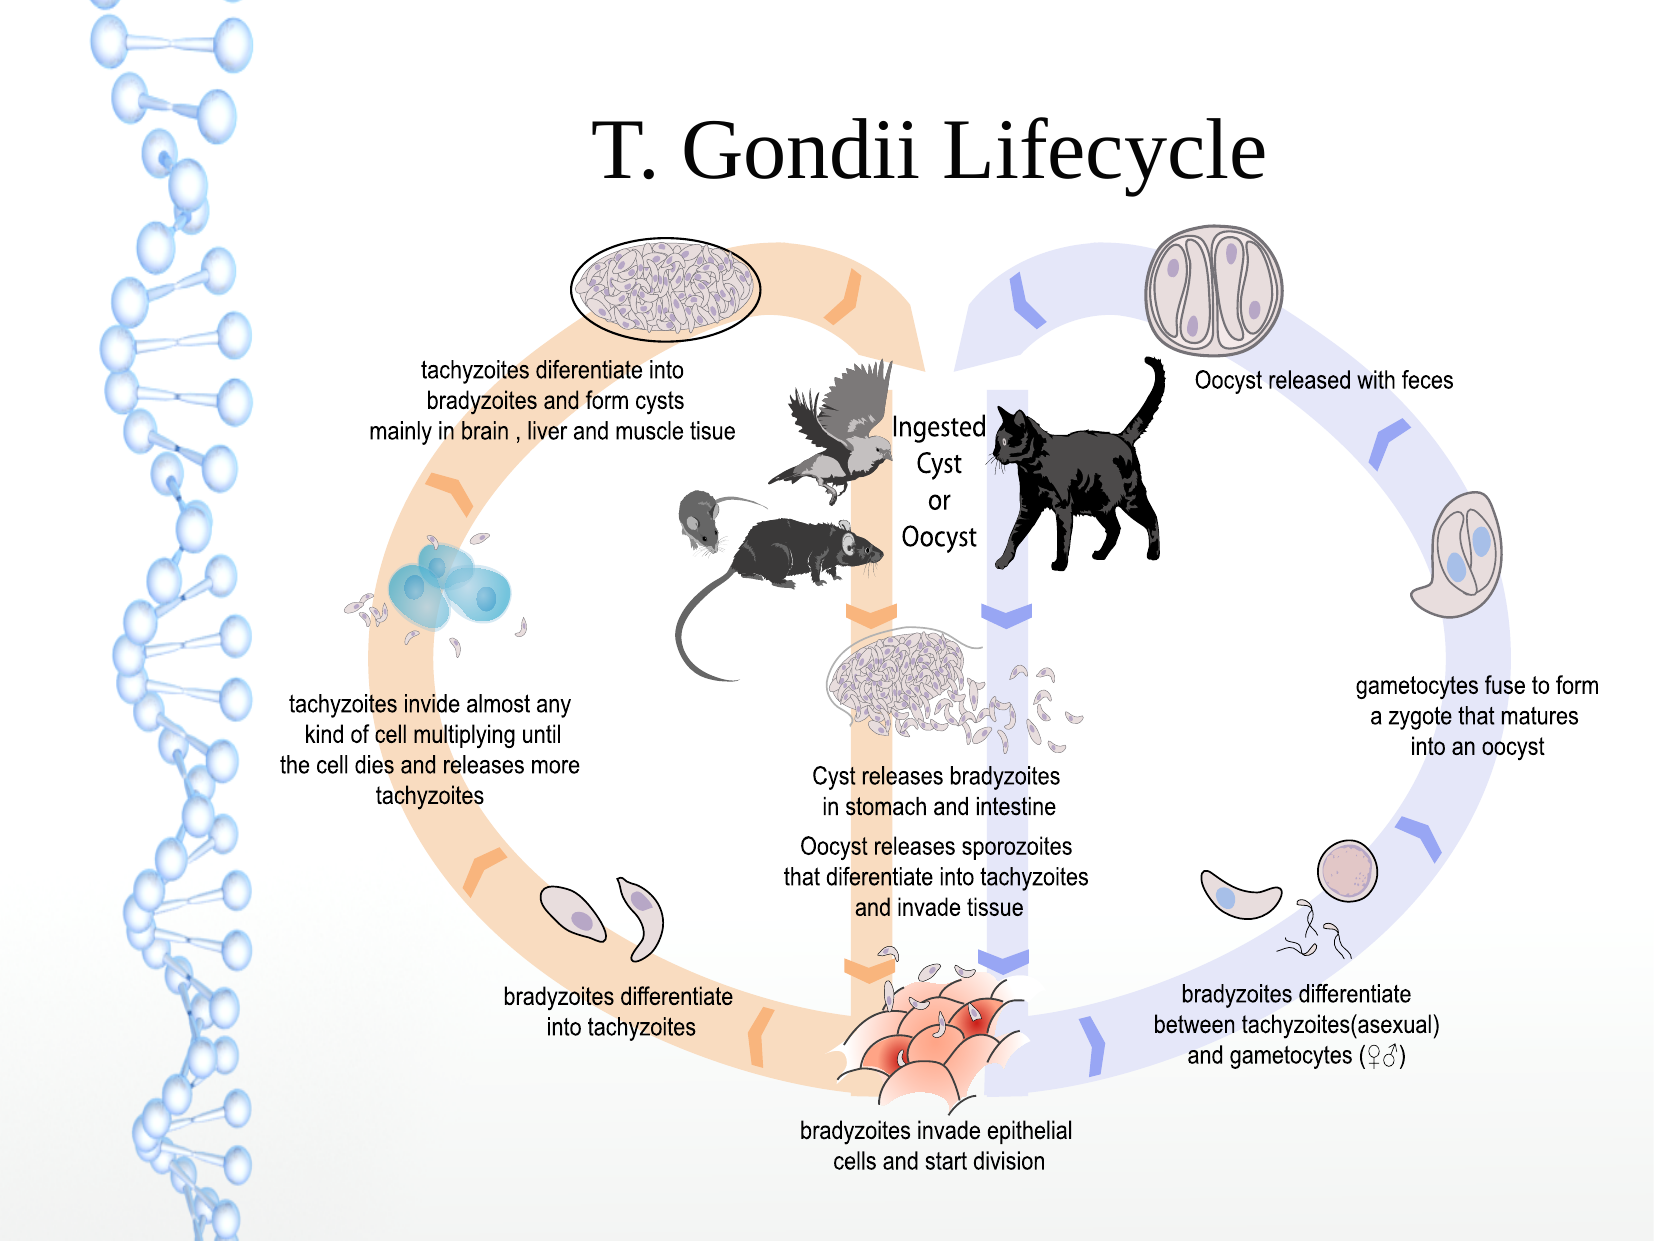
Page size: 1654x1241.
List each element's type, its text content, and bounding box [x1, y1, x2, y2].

title T. Gondii Lifecycle [265, 47, 1595, 252]
picture [0, 0, 1654, 1241]
